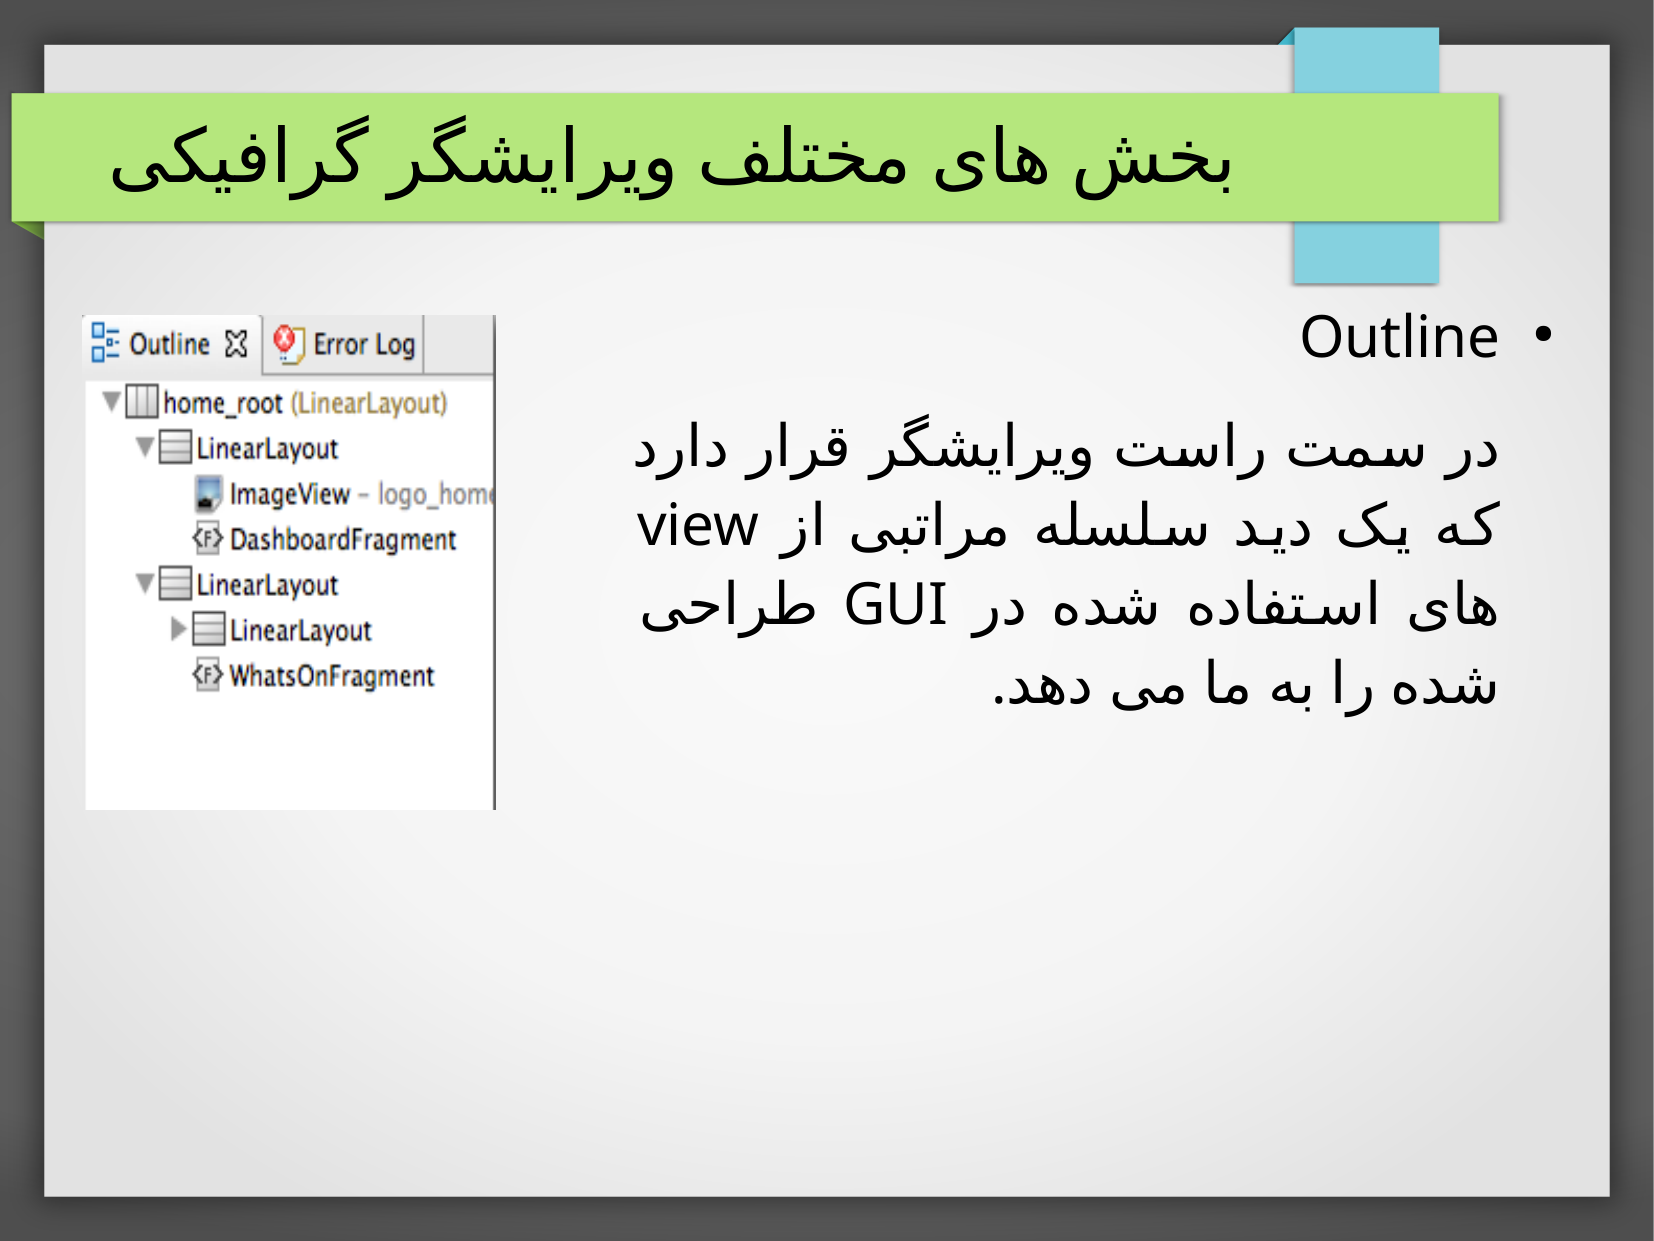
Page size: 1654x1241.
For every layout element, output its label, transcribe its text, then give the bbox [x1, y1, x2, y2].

list Outline در سمت راست ویرایشگر قرار دارد که یک دید سلسله مراتبی از view های استفاده شده در GUI طراحی شده را به ما می دهد. [630, 295, 1572, 1015]
picture [0, 0, 1654, 1241]
title بخش های مختلف ویرایشگر گرافیکی [82, 94, 1264, 213]
